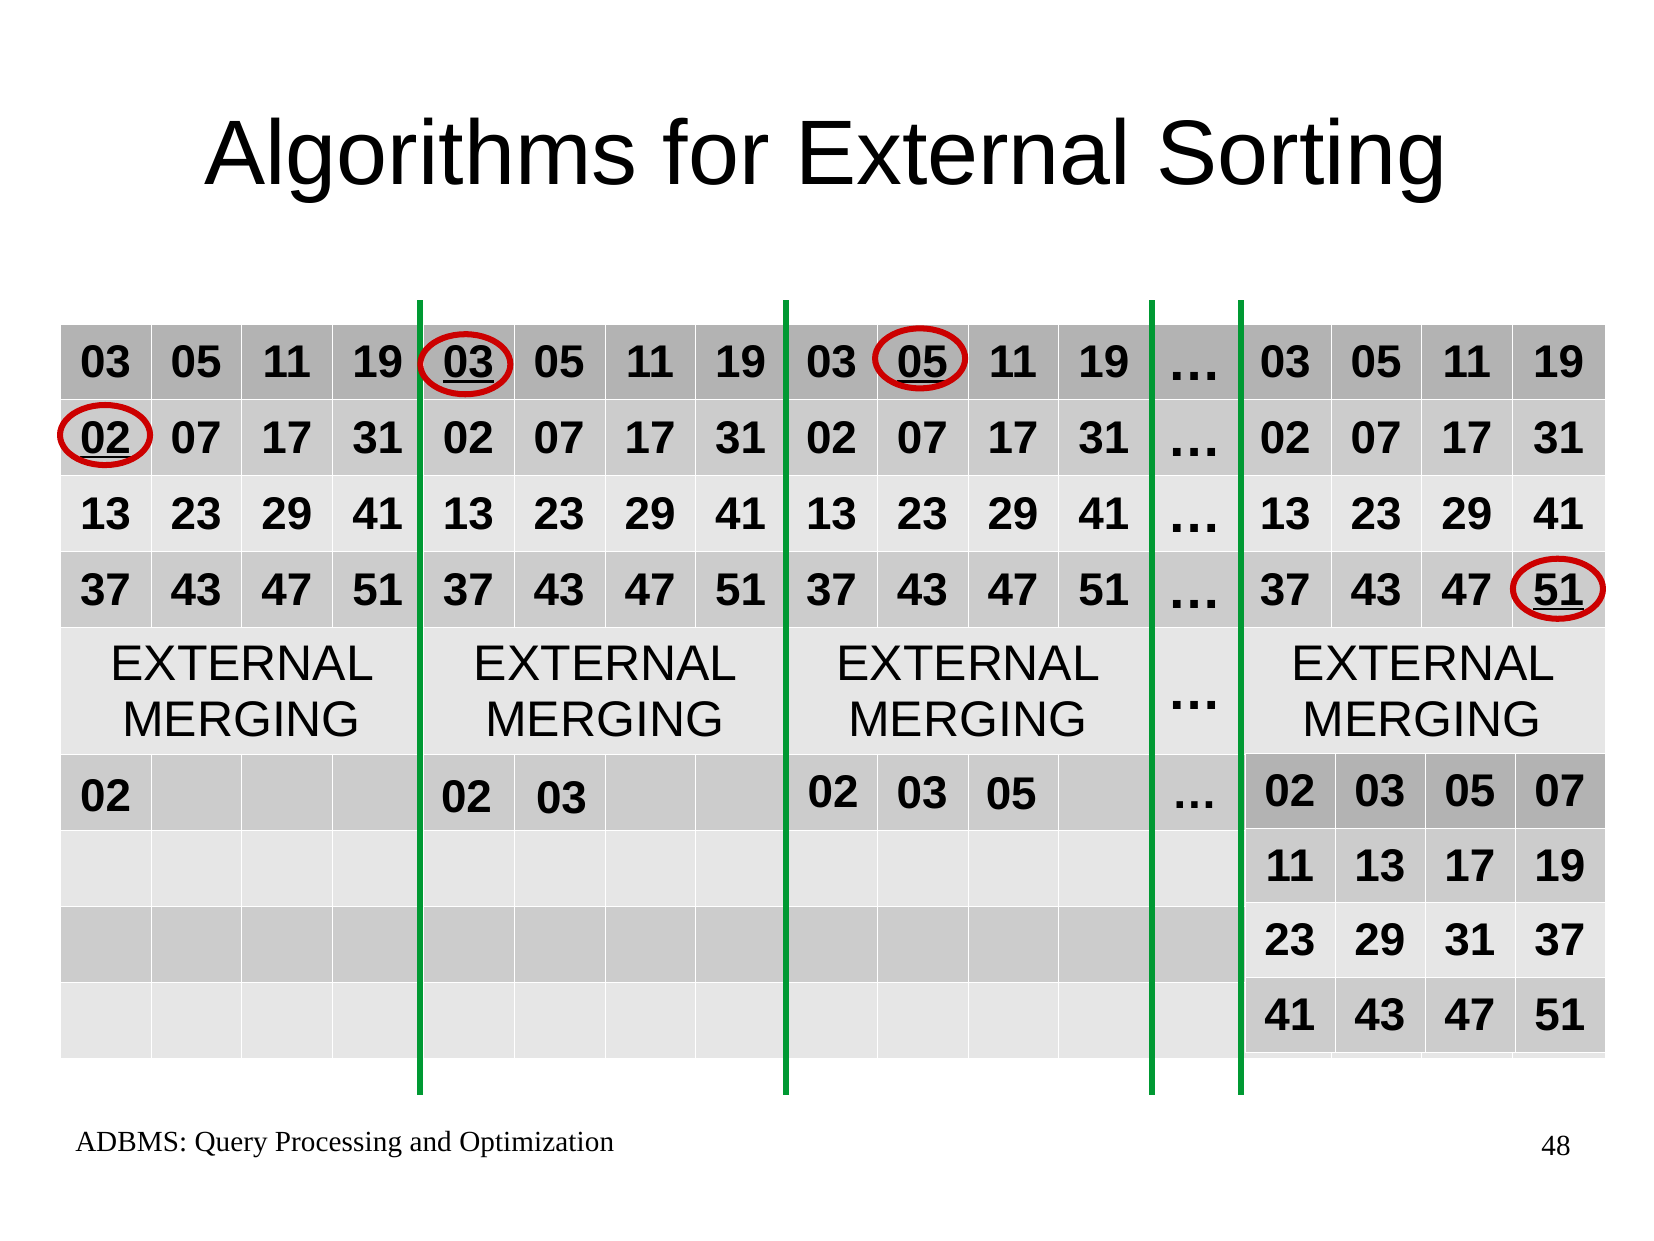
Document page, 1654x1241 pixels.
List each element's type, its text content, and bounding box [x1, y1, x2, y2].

table_cell [242, 831, 332, 906]
table_cell 29 [969, 476, 1058, 551]
table_cell 07 [515, 400, 605, 475]
table_cell 29 [1336, 903, 1425, 977]
table_cell [515, 755, 605, 830]
table_header 07 [1516, 754, 1605, 828]
table_cell [969, 983, 1058, 1058]
table_cell 41 [1513, 476, 1605, 551]
table_cell [424, 831, 514, 906]
table_header 11 [242, 325, 332, 399]
table_header 11 [1422, 325, 1512, 399]
table_cell 17 [1426, 829, 1515, 902]
table_cell [424, 755, 514, 830]
table_cell 47 [242, 552, 332, 627]
table_cell 29 [1422, 476, 1512, 551]
table_cell [969, 826, 1058, 830]
table_cell [242, 755, 332, 830]
table_cell [424, 907, 514, 982]
table_cell [61, 755, 151, 830]
table_cell 41 [696, 476, 783, 551]
table_cell [789, 907, 877, 982]
table_cell 07 [1332, 400, 1421, 475]
table_cell [61, 983, 151, 1058]
table_cell 13 [61, 476, 151, 551]
table_cell [515, 831, 605, 906]
table_cell 23 [878, 476, 968, 551]
table_cell [969, 755, 1058, 760]
table_cell … [1155, 755, 1238, 830]
table_cell [1059, 907, 1149, 982]
table_cell 43 [878, 552, 968, 627]
text_box [60, 405, 151, 466]
table_cell [1244, 1053, 1331, 1058]
table_cell 02 [789, 400, 877, 475]
table_cell [152, 983, 241, 1058]
table_header 03 [424, 325, 514, 399]
table_header 05 [1426, 754, 1515, 828]
table_cell [606, 831, 695, 906]
table_cell [696, 755, 783, 830]
table_cell [696, 983, 783, 1058]
table_cell … [1155, 476, 1238, 551]
table_cell 07 [878, 400, 968, 475]
table_cell 02 [1244, 400, 1331, 475]
table_cell [1422, 1053, 1512, 1058]
table_cell 37 [1516, 903, 1605, 977]
table_cell 41 [1246, 978, 1335, 1052]
table_cell 41 [1059, 476, 1149, 551]
table_cell [152, 831, 241, 906]
table_cell 43 [152, 552, 241, 627]
table_cell [1155, 983, 1238, 1058]
table_cell [878, 983, 968, 1058]
text_box [1512, 558, 1603, 619]
table_cell [696, 907, 783, 982]
table_cell [878, 907, 968, 982]
table_cell [242, 907, 332, 982]
table_cell 51 [696, 552, 783, 627]
table_header 19 [1513, 325, 1605, 399]
table_cell EXTERNAL MERGING [424, 628, 783, 754]
table_cell EXTERNAL MERGING [1244, 628, 1605, 753]
table_cell [333, 907, 417, 982]
table_cell [789, 755, 877, 830]
table_cell 37 [789, 552, 877, 627]
table_header 03 [1244, 325, 1331, 399]
table_cell [1059, 831, 1149, 906]
table_cell 23 [152, 476, 241, 551]
table_header 05 [152, 325, 241, 399]
table_header 19 [696, 325, 783, 399]
table_header … [1155, 325, 1238, 399]
table_cell [515, 907, 605, 982]
table_cell [61, 831, 151, 906]
table_cell 29 [242, 476, 332, 551]
table_cell [1513, 1053, 1605, 1058]
table_cell 43 [1332, 552, 1421, 627]
table_cell 51 [333, 552, 417, 627]
table_cell 13 [424, 476, 514, 551]
table_cell 13 [1336, 829, 1425, 902]
table_cell 37 [1244, 552, 1331, 627]
table_cell [969, 831, 1058, 906]
table_cell 11 [1246, 829, 1335, 902]
table_cell 43 [1336, 978, 1425, 1052]
table_cell [789, 831, 877, 906]
table_cell [606, 983, 695, 1058]
text_box 05 [971, 760, 1065, 827]
table_cell 13 [1244, 476, 1331, 551]
table_cell [152, 907, 241, 982]
table_cell 02 [61, 436, 151, 475]
table_cell [242, 983, 332, 1058]
text_box [420, 334, 511, 395]
table_cell 13 [789, 476, 877, 551]
table_header 19 [333, 325, 417, 399]
table_cell 47 [1422, 552, 1512, 627]
table_cell 47 [606, 552, 695, 627]
table_cell [606, 907, 695, 982]
table_cell [878, 831, 968, 906]
table_header 05 [878, 325, 968, 399]
table_cell [969, 907, 1058, 982]
table_cell 19 [1516, 829, 1605, 902]
table_cell [789, 983, 877, 1058]
table_header 03 [789, 325, 877, 399]
table_cell 17 [242, 400, 332, 475]
table_cell … [1155, 400, 1238, 475]
table_header 11 [969, 325, 1058, 399]
table_cell [878, 755, 968, 759]
text_box 03 [521, 764, 615, 831]
table_cell 23 [1246, 903, 1335, 977]
table_cell … [1155, 628, 1238, 754]
table_cell 02 [424, 400, 514, 475]
table_cell [1332, 1053, 1421, 1058]
text_box 02 [792, 758, 887, 825]
table_cell 31 [1513, 400, 1605, 475]
table_header 05 [1332, 325, 1421, 399]
table_cell [1155, 831, 1238, 906]
text_box 02 [65, 762, 160, 829]
table_cell [424, 983, 514, 1058]
table_cell [606, 755, 695, 830]
table_header 05 [515, 325, 605, 399]
table_cell [152, 755, 241, 830]
table_cell … [1155, 552, 1238, 627]
table_cell 17 [1422, 400, 1512, 475]
table_cell [515, 983, 605, 1058]
table_cell 17 [606, 400, 695, 475]
table_cell 31 [1059, 400, 1149, 475]
table_cell EXTERNAL MERGING [789, 628, 1149, 754]
table_cell [61, 907, 151, 982]
text_box [875, 328, 966, 389]
table_cell [333, 755, 417, 830]
table_cell [696, 831, 783, 906]
table_cell [333, 983, 417, 1058]
table_cell 17 [969, 400, 1058, 475]
table_cell 41 [333, 476, 417, 551]
table_cell 23 [1332, 476, 1421, 551]
table_cell [878, 825, 968, 830]
title Algorithms for External Sorting [82, 49, 1571, 257]
text_box 03 [881, 759, 976, 826]
table_header 03 [61, 325, 151, 399]
table_cell [1155, 907, 1238, 982]
table_header 19 [1059, 325, 1149, 399]
table_header 11 [606, 325, 695, 399]
table_cell 23 [515, 476, 605, 551]
table_header 02 [1246, 754, 1335, 828]
table_cell 31 [333, 400, 417, 475]
table_header 03 [1336, 754, 1425, 828]
table_cell [1059, 983, 1149, 1058]
table_cell 31 [1426, 903, 1515, 977]
table_cell [1059, 755, 1149, 830]
table_cell 43 [515, 552, 605, 627]
table_cell 51 [1059, 552, 1149, 627]
table_cell EXTERNAL MERGING [61, 628, 417, 754]
table_cell [333, 831, 417, 906]
table_cell 47 [969, 552, 1058, 627]
table_cell 02 [61, 400, 151, 434]
text_box 02 [426, 763, 520, 830]
table_cell 31 [696, 400, 783, 475]
table_cell 37 [61, 552, 151, 627]
table_cell 51 [1513, 552, 1605, 627]
table_cell 07 [152, 400, 241, 475]
table_cell 51 [1516, 978, 1605, 1052]
table_cell 29 [606, 476, 695, 551]
table_cell 47 [1426, 978, 1515, 1052]
table_cell 37 [424, 552, 514, 627]
